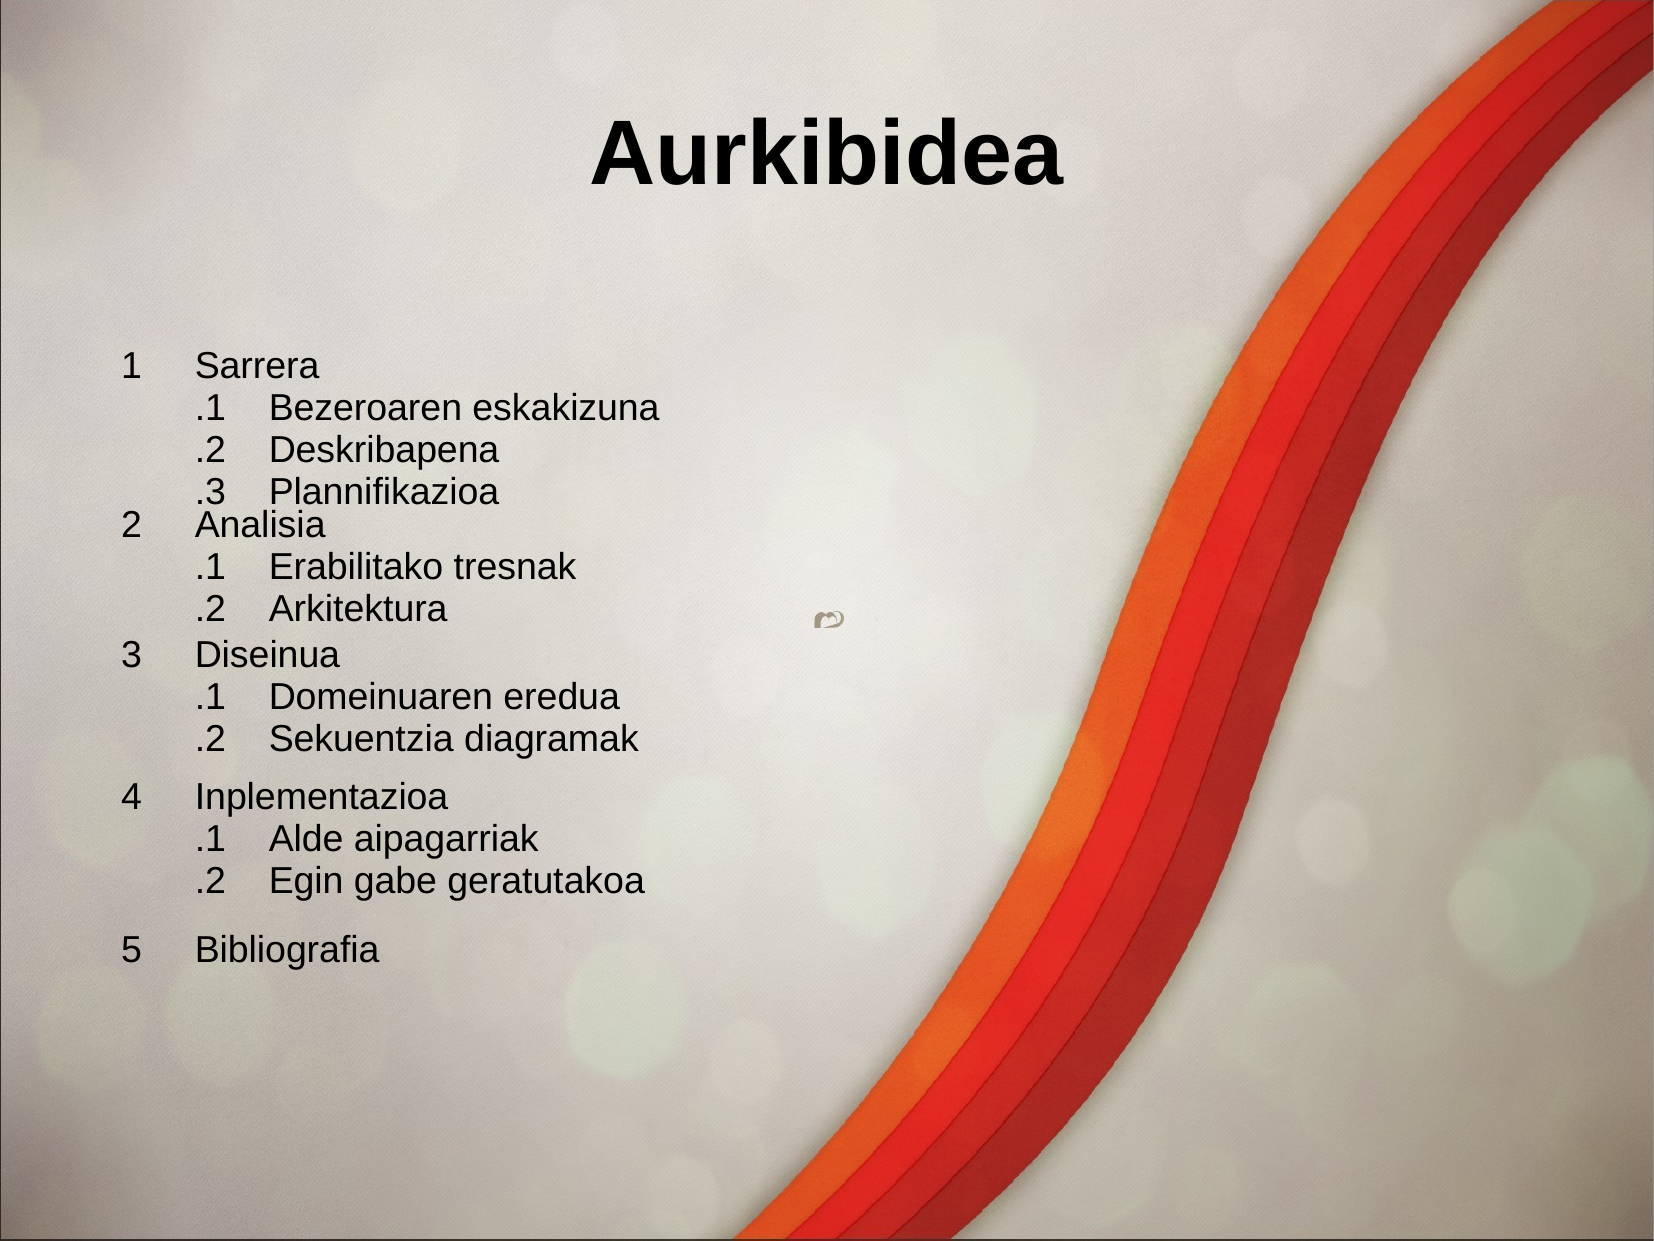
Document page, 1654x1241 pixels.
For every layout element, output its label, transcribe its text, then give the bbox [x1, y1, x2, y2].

picture [0, 0, 1654, 1241]
text_box 3 Diseinua .1 Domeinuaren eredua .2 Sekuentzia diagramak [106, 625, 922, 809]
text_box 2 Analisia .1 Erabilitako tresnak .2 Arkitektura [106, 496, 638, 625]
text_box 5 Bibliografia [106, 921, 567, 979]
text_box 1 Sarrera .1 Bezeroaren eskakizuna .2 Deskribapena .3 Plannifikazioa [106, 336, 745, 604]
title Aurkibidea [82, 49, 1571, 257]
text_box 4 Inplementazioa .1 Alde aipagarriak .2 Egin gabe geratutakoa [106, 767, 662, 964]
